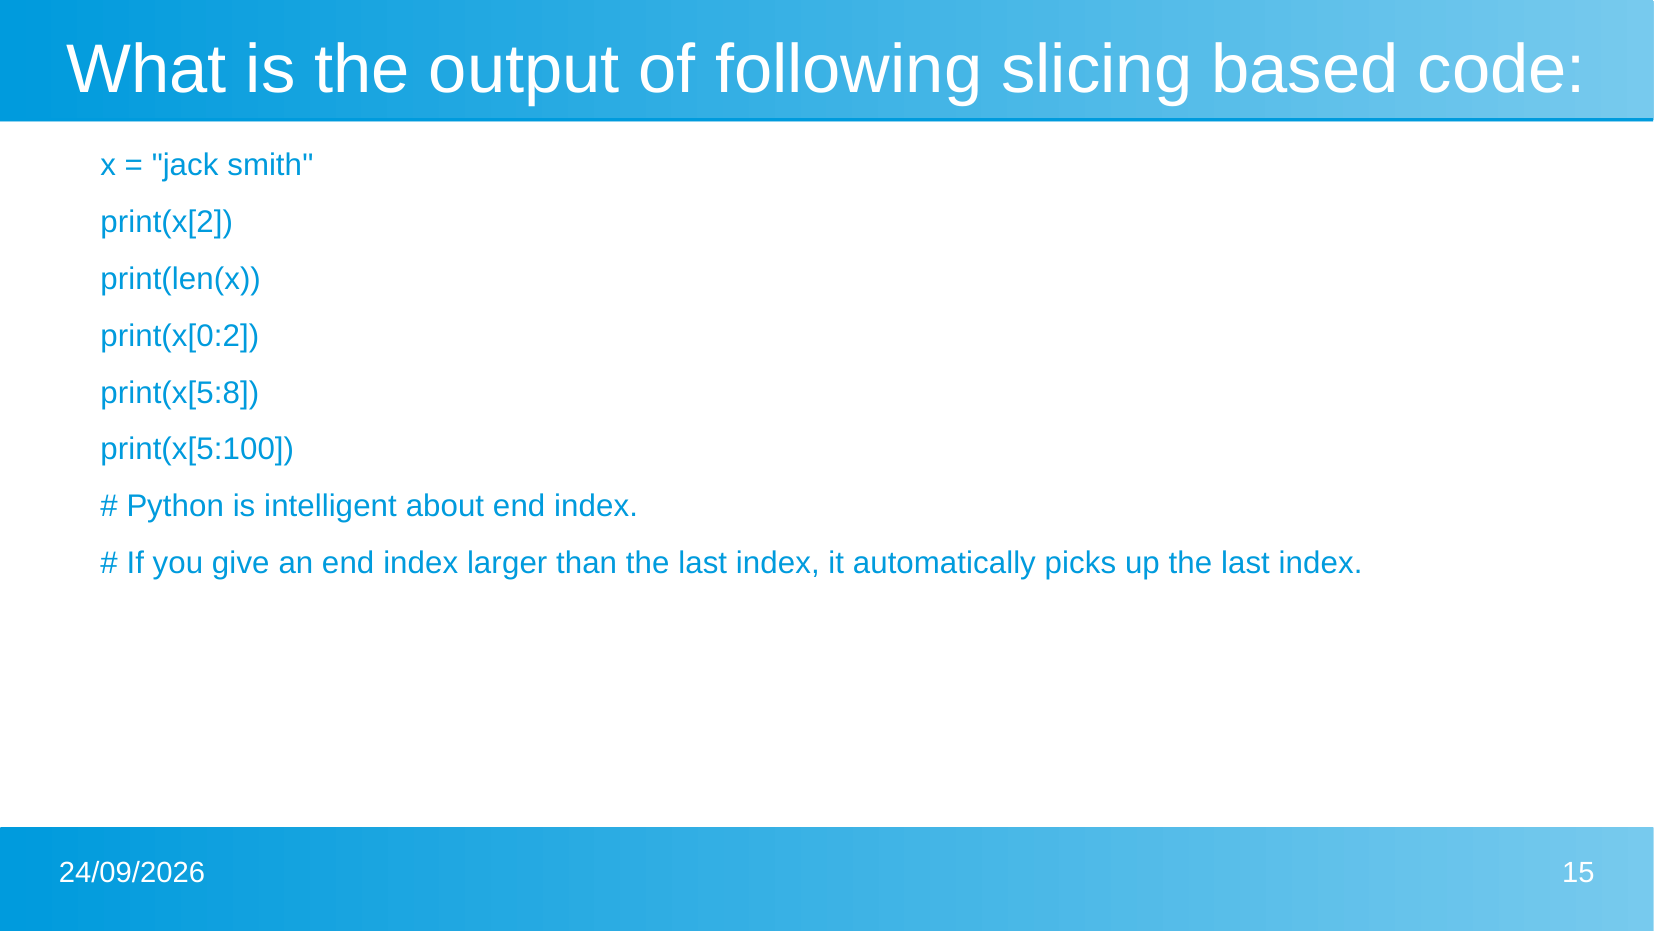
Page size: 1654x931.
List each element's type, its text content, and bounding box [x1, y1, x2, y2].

list x = "jack smith" print(x[2]) print(len(x)) print(x[0:2]) print(x[5:8]) print(x[5:100]) # Python is intelligent about end index. # If you give an end index larger than the last index, it automatically picks up the last index. [29, 147, 1565, 739]
title What is the output of following slicing based code: [59, 29, 1595, 108]
